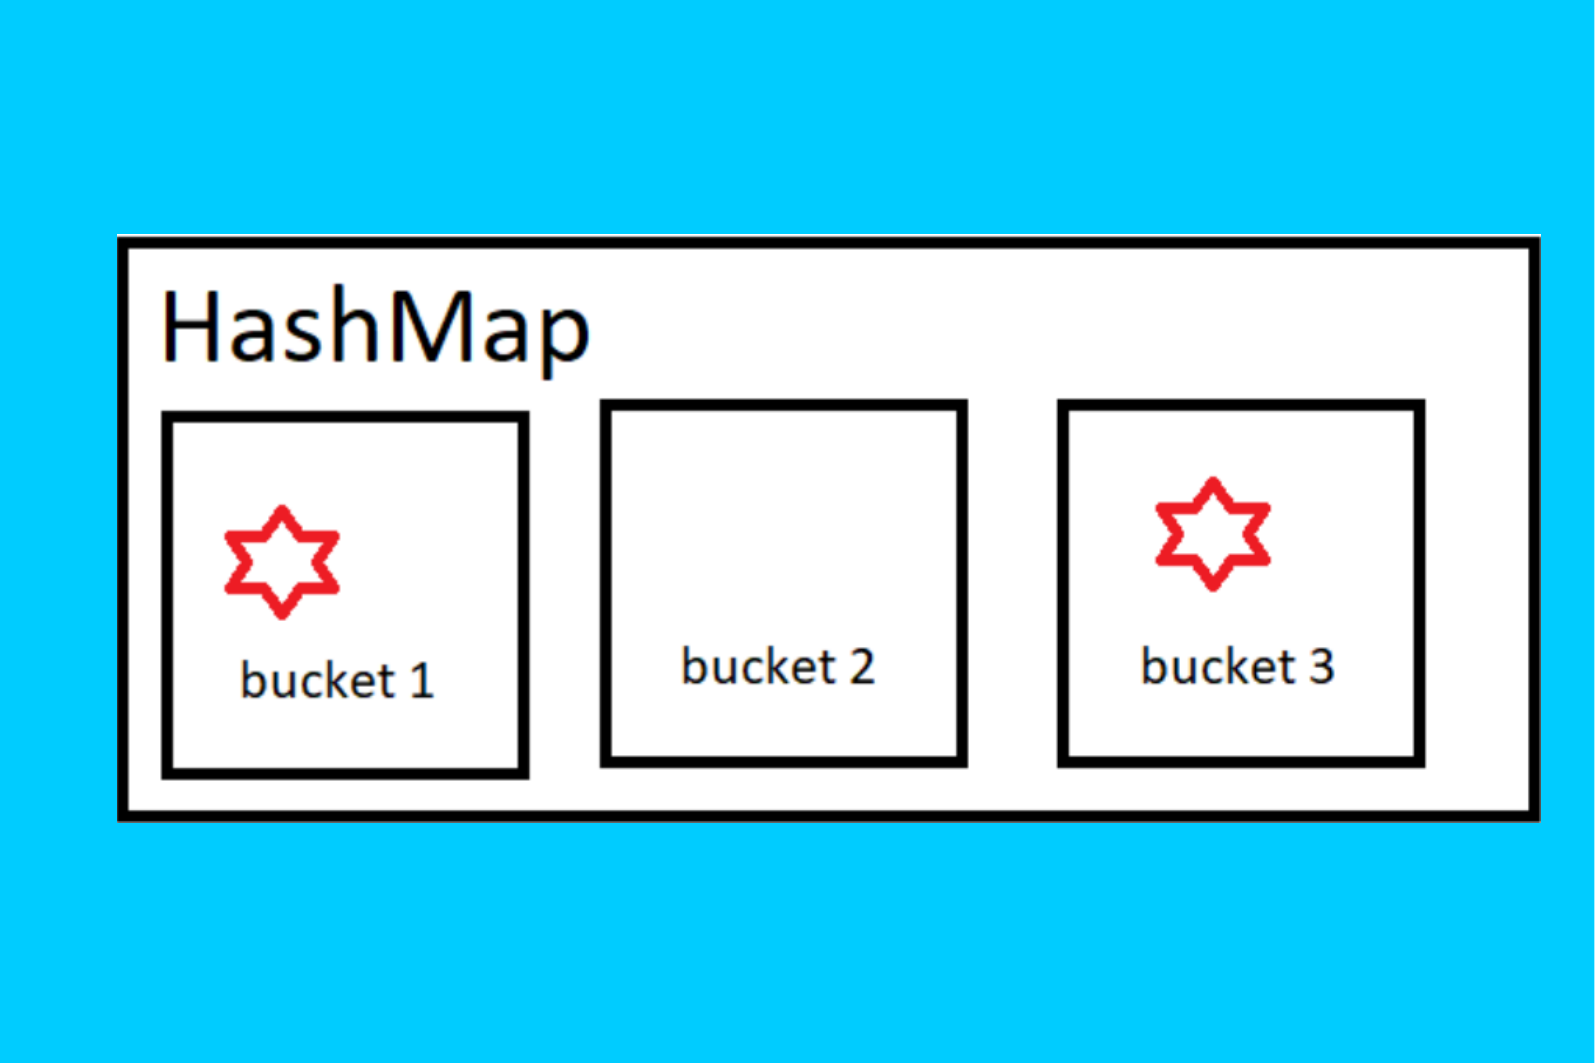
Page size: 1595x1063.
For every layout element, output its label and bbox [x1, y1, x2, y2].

picture [118, 235, 1540, 822]
